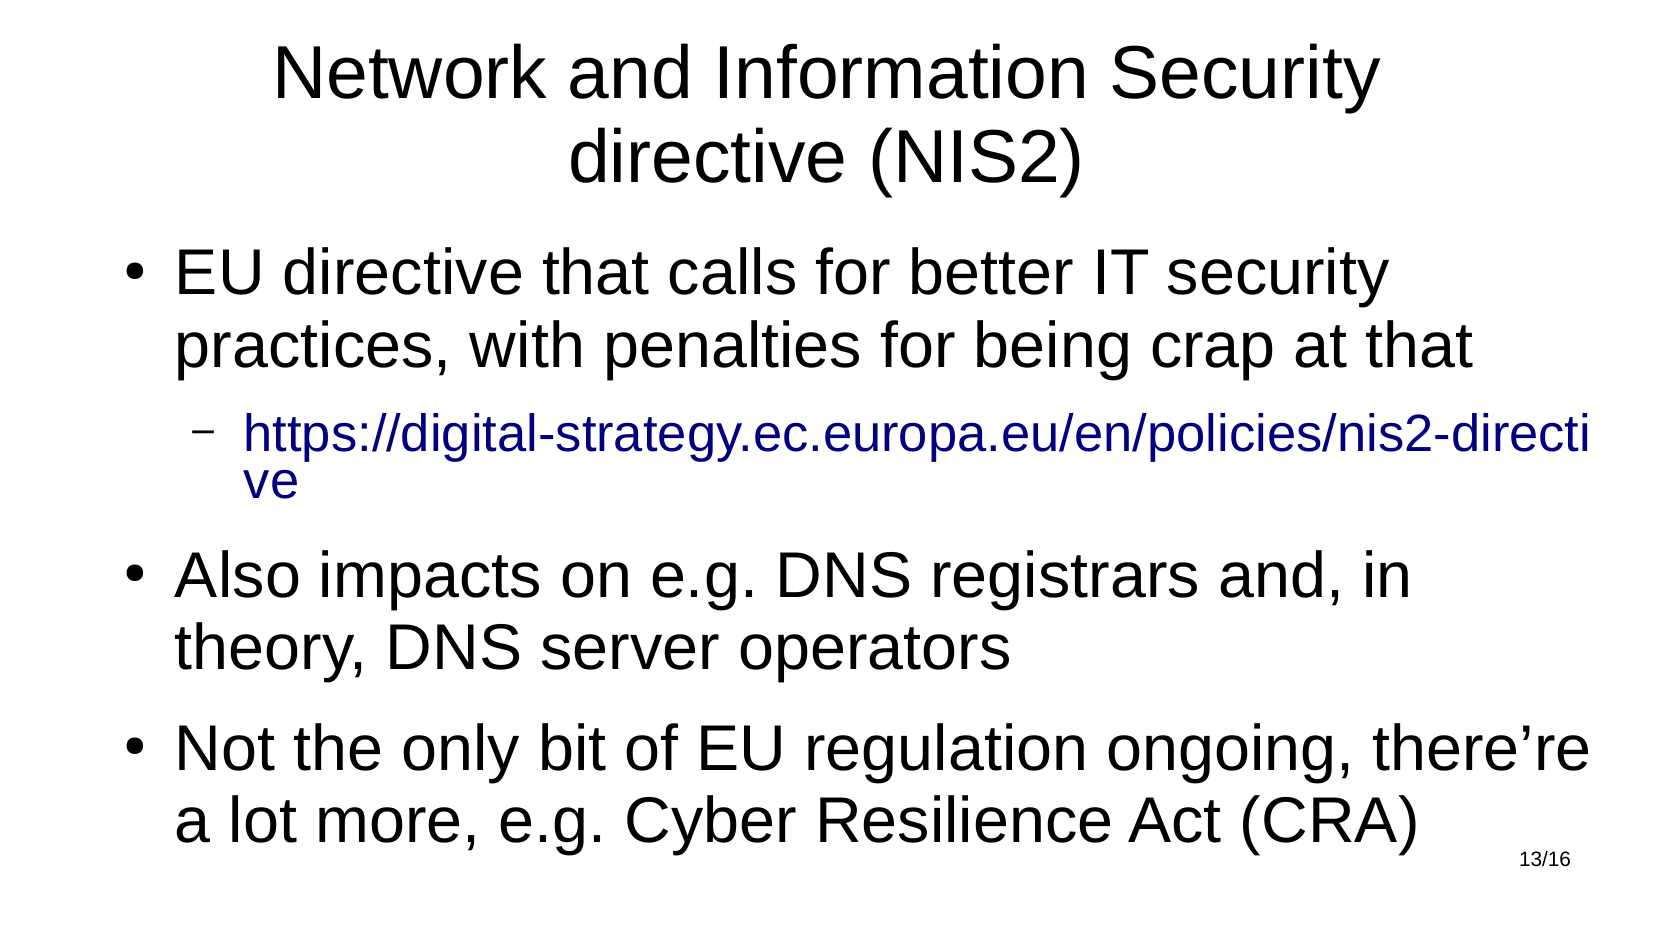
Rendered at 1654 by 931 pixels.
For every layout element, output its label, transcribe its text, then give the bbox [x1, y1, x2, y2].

title Network and Information Security directive (NIS2) [82, 30, 1571, 199]
list EU directive that calls for better IT security practices, with penalties for being crap at that https://digital-strategy.ec.europa.eu/en/policies/nis2-directive Also impacts on e.g. DNS registrars and, in theory, DNS server operators Not the only bit of EU regulation ongoing, there’re a lot more, e.g. Cyber Resilience Act (CRA) [106, 236, 1595, 827]
